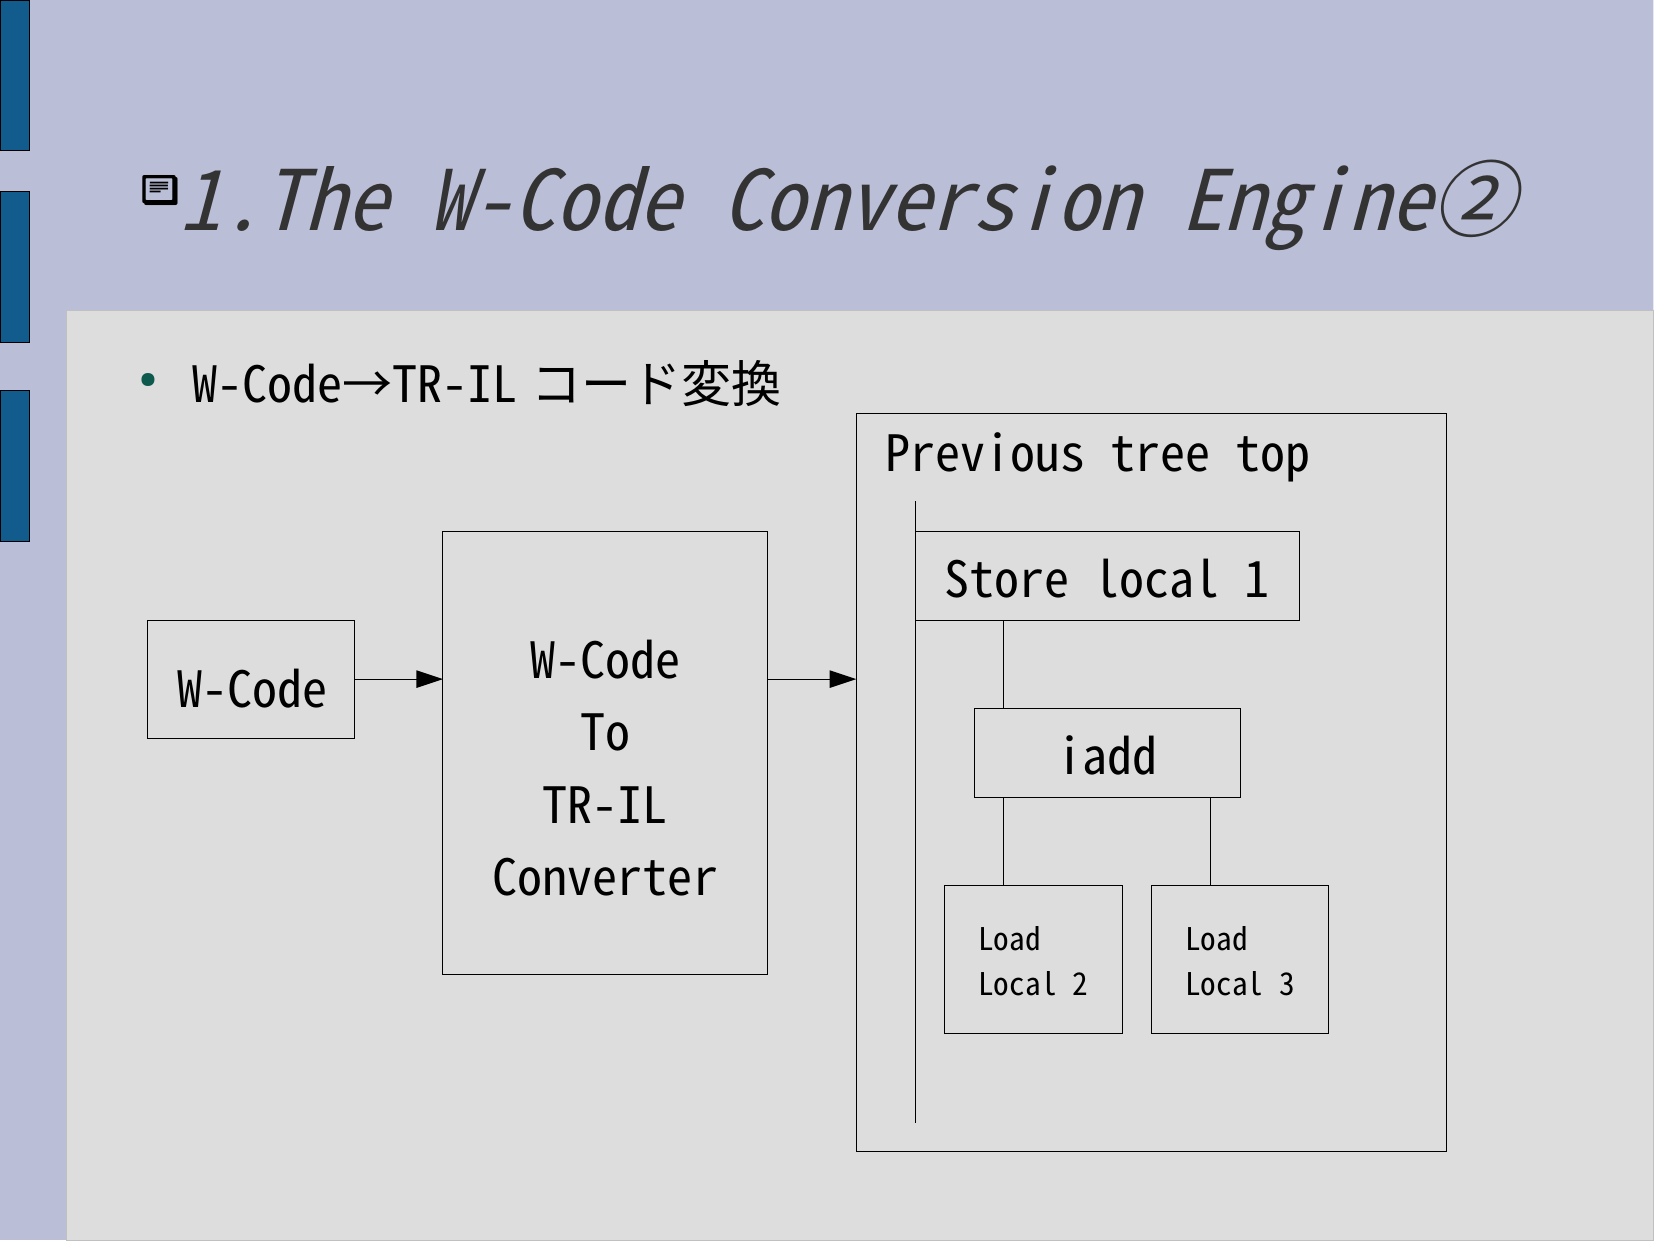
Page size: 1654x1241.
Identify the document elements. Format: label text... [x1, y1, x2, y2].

text_box [856, 413, 1447, 1152]
list W-Code→TR-ILコード変換 [121, 344, 1534, 1127]
text_box W-Code To TR-IL Converter [413, 620, 798, 875]
text_box [575, 875, 584, 891]
text_box [442, 875, 768, 975]
text_box [524, 875, 535, 892]
text_box [599, 875, 611, 879]
text_box W-Code [177, 649, 413, 714]
text_box Previous tree top [885, 413, 1329, 477]
text_box Load Local 2 [944, 885, 1123, 1034]
text_box [147, 620, 355, 739]
text_box [674, 875, 686, 879]
text_box Store local 1 [915, 531, 1300, 621]
title 1.The W-Code Conversion Engine② [121, 91, 1534, 299]
text_box Load Local 3 [1151, 885, 1329, 1034]
text_box [442, 531, 768, 620]
text_box iadd [974, 708, 1241, 798]
